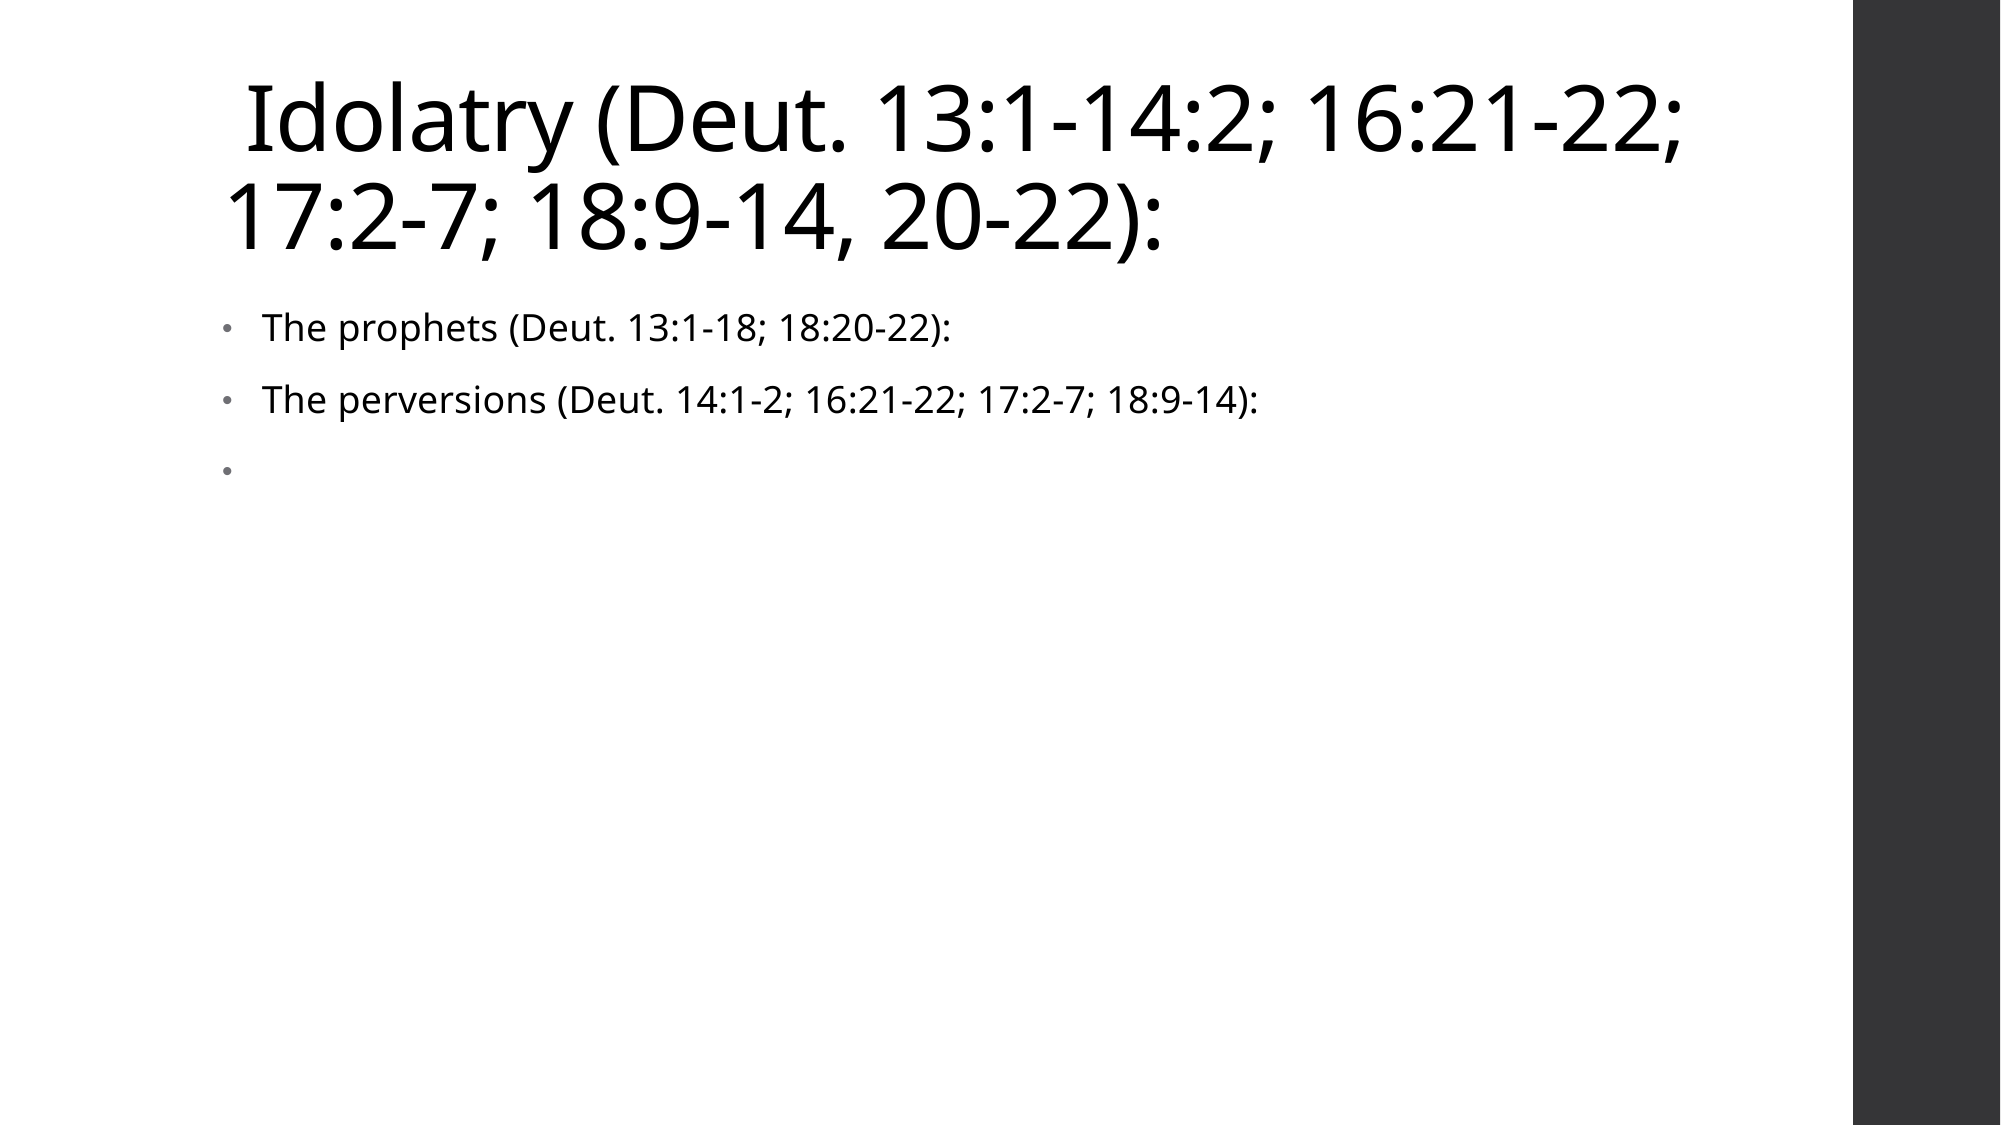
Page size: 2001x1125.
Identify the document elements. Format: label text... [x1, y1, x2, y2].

list The prophets (Deut. 13:1-18; 18:20-22): The perversions (Deut. 14:1-2; 16:21-22; 17:2-7; 18:9-14): [206, 299, 1617, 1014]
title Idolatry (Deut. 13:1-14:2; 16:21-22; 17:2-7; 18:9-14, 20-22): [206, 60, 1797, 278]
